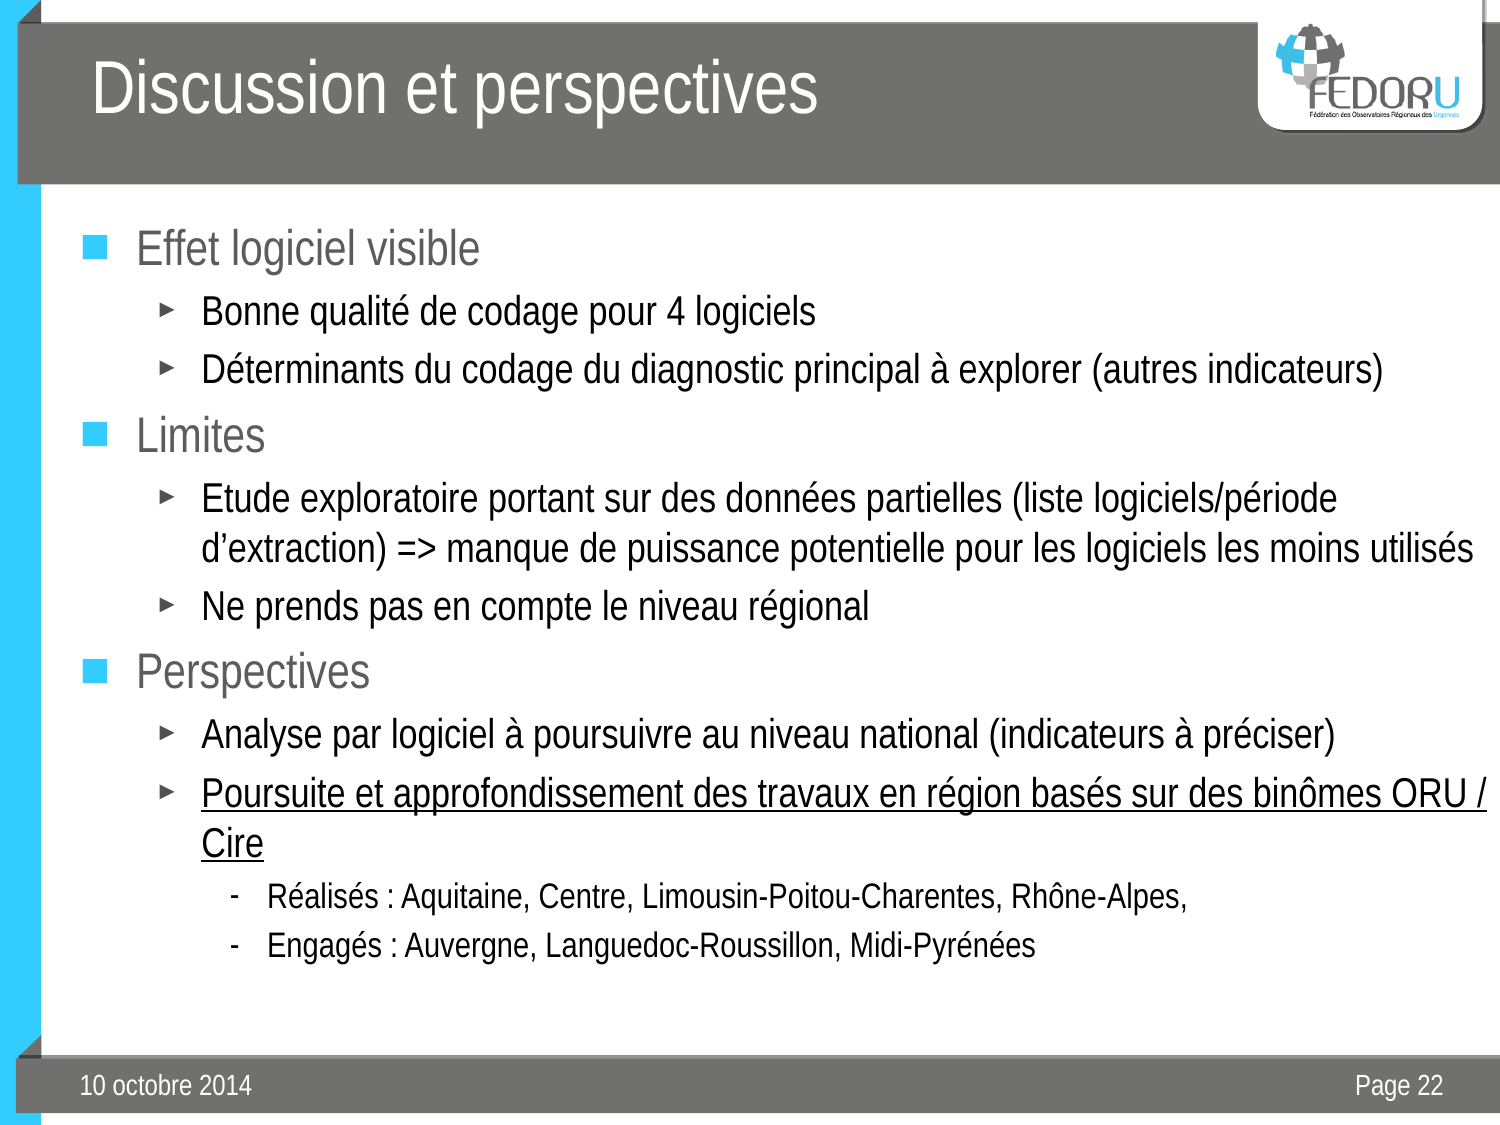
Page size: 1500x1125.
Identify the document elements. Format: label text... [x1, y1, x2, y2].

list Effet logiciel visible Bonne qualité de codage pour 4 logiciels Déterminants du codage du diagnostic principal à explorer (autres indicateurs) Limites Etude exploratoire portant sur des données partielles (liste logiciels/période d’extraction) => manque de puissance potentielle pour les logiciels les moins utilisés Ne prends pas en compte le niveau régional Perspectives Analyse par logiciel à poursuivre au niveau national (indicateurs à préciser) Poursuite et approfondissement des travaux en région basés sur des binômes ORU / Cire Réalisés : Aquitaine, Centre, Limousin-Poitou-Charentes, Rhône-Alpes, Engagés : Auvergne, Languedoc-Roussillon, Midi-Pyrénées [64, 208, 1500, 951]
picture [1275, 20, 1459, 118]
text_box Page <numéro> [1316, 1058, 1459, 1106]
text_box 10 octobre 2014 [64, 1058, 301, 1106]
title Discussion et perspectives [76, 30, 1282, 161]
